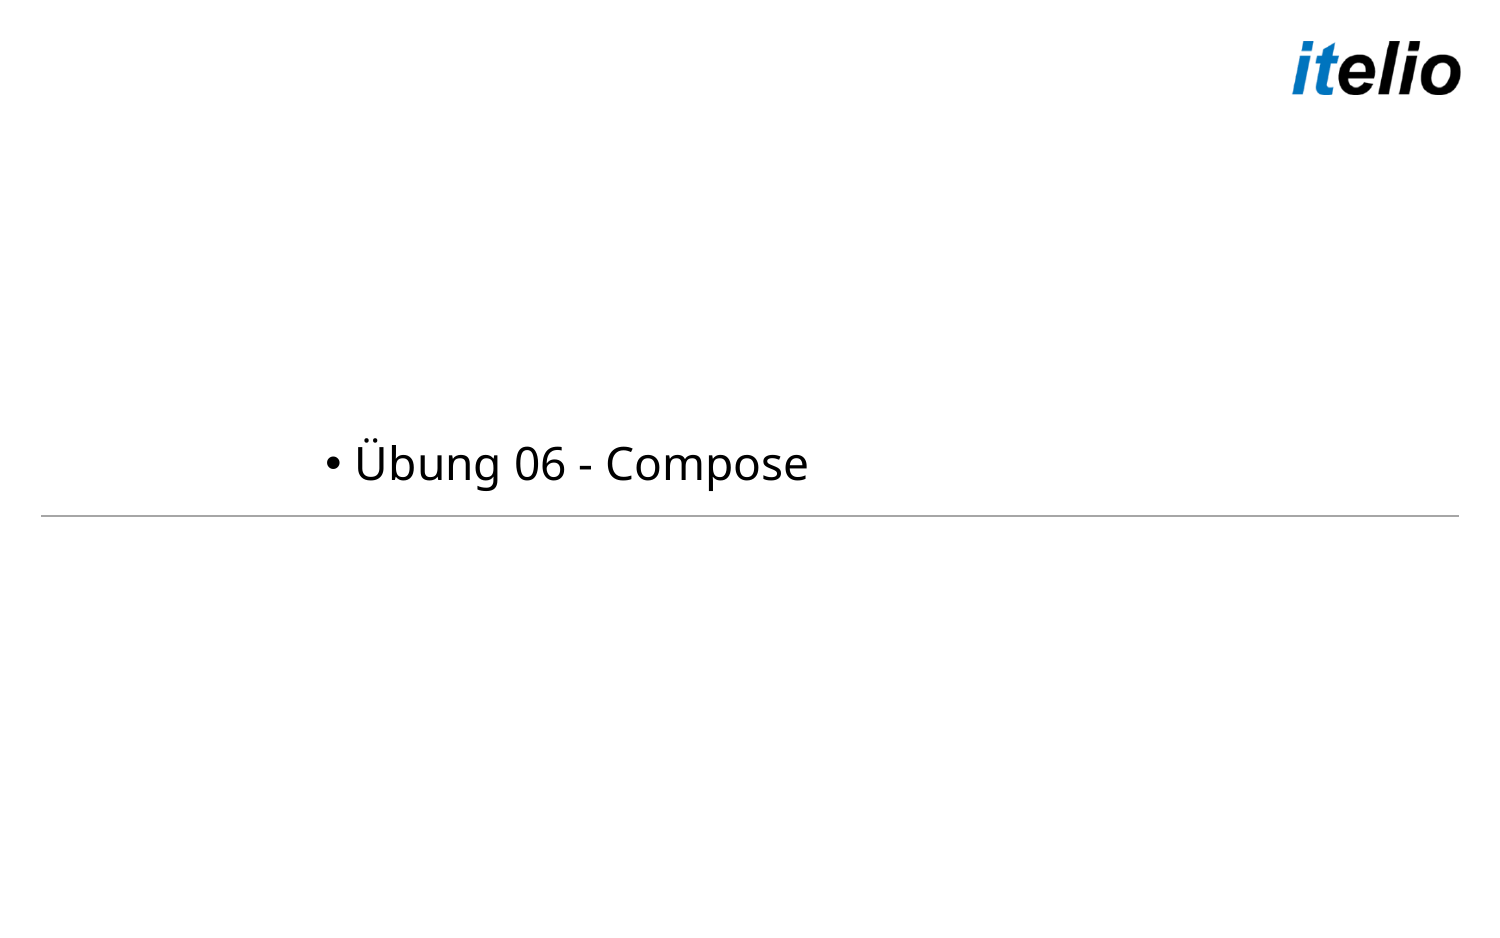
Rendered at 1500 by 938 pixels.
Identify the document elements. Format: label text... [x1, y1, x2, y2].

list Übung 06 - Compose [310, 433, 1459, 499]
